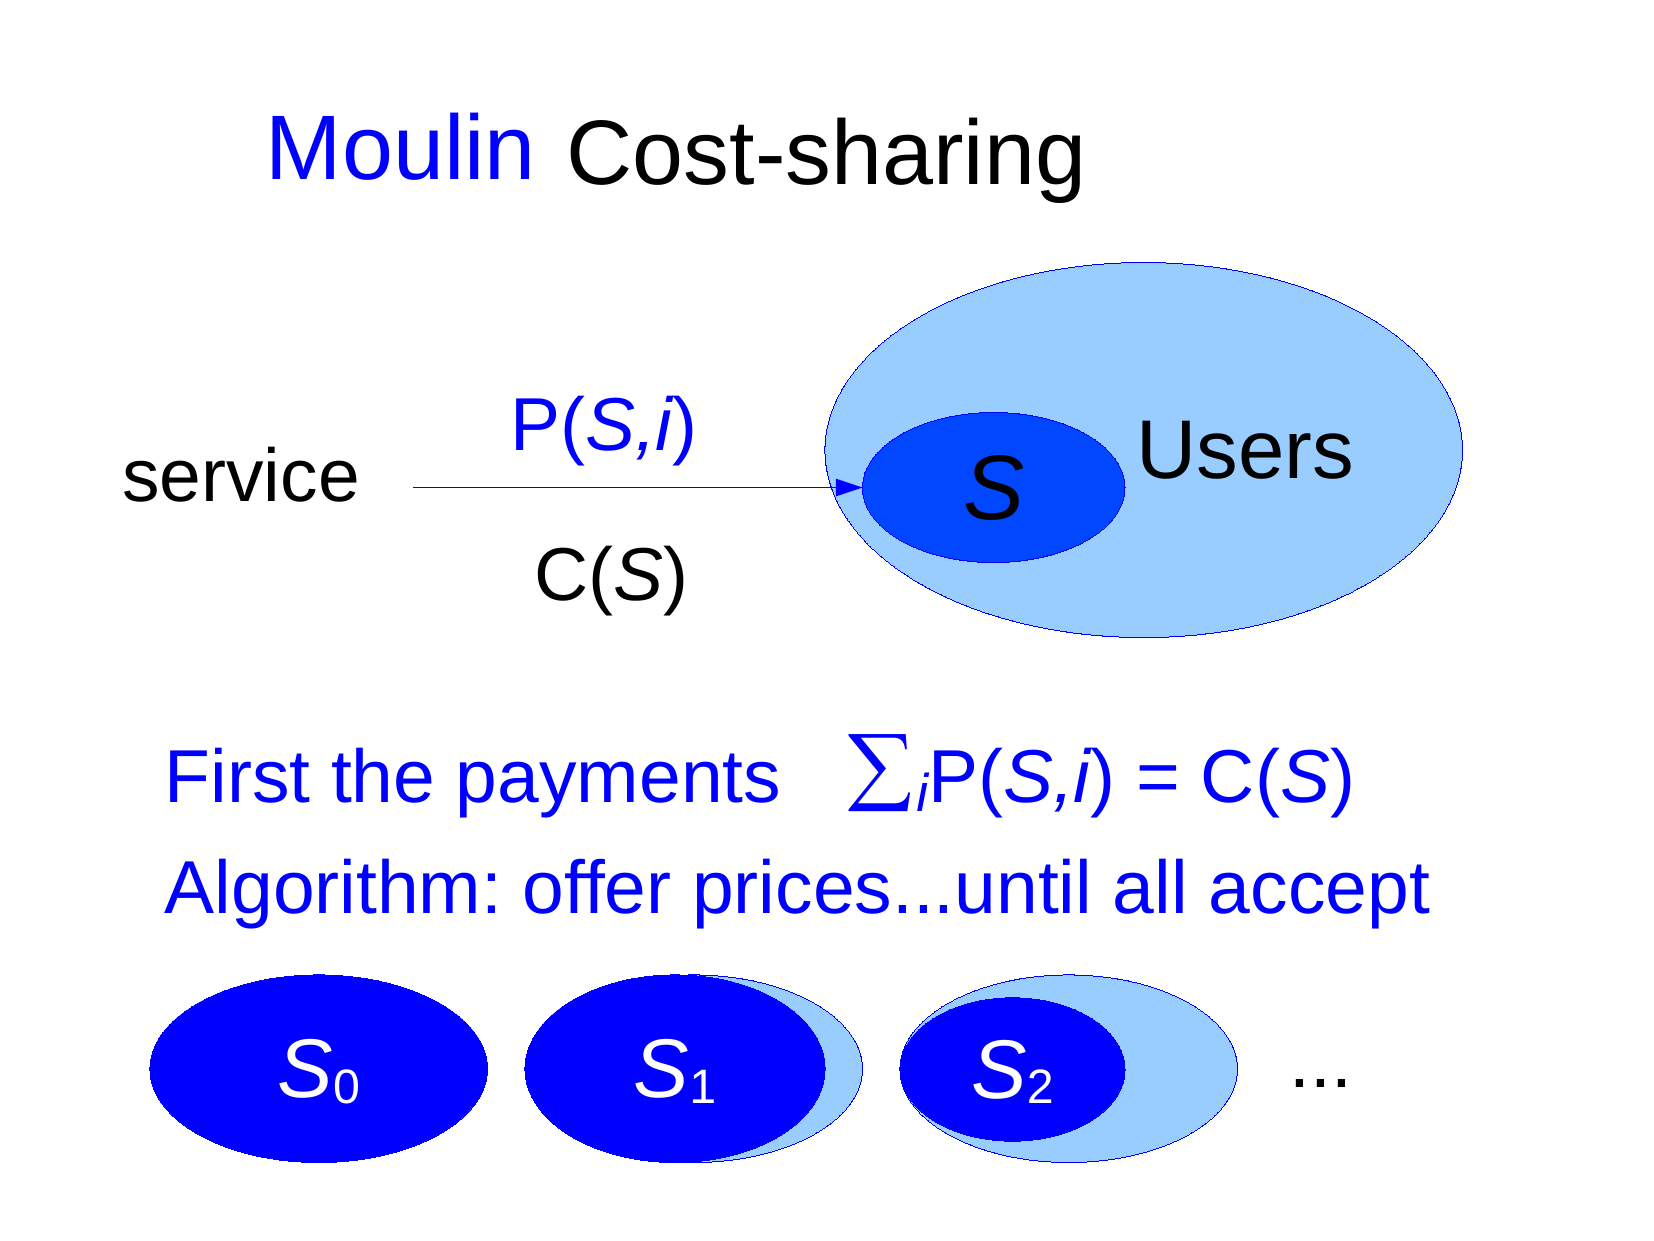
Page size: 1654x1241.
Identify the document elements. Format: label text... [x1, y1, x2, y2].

text_box S0 [149, 974, 488, 1163]
text_box P(S,i) [495, 375, 713, 474]
text_box First the payments ∑iP(S,i) = C(S) [150, 712, 1654, 861]
text_box S1 [525, 974, 826, 1163]
text_box ... [1275, 1012, 1501, 1112]
text_box service [107, 426, 376, 526]
text_box [902, 974, 1238, 1163]
text_box Algorithm: offer prices...until all accept [150, 838, 1576, 938]
title Cost-sharing [82, 56, 1571, 250]
text_box S2 [900, 997, 1126, 1142]
text_box Users [824, 262, 1463, 638]
text_box Users [687, 974, 863, 1163]
text_box S [862, 412, 1126, 563]
text_box C(S) [519, 525, 788, 624]
text_box Moulin [187, 89, 551, 207]
